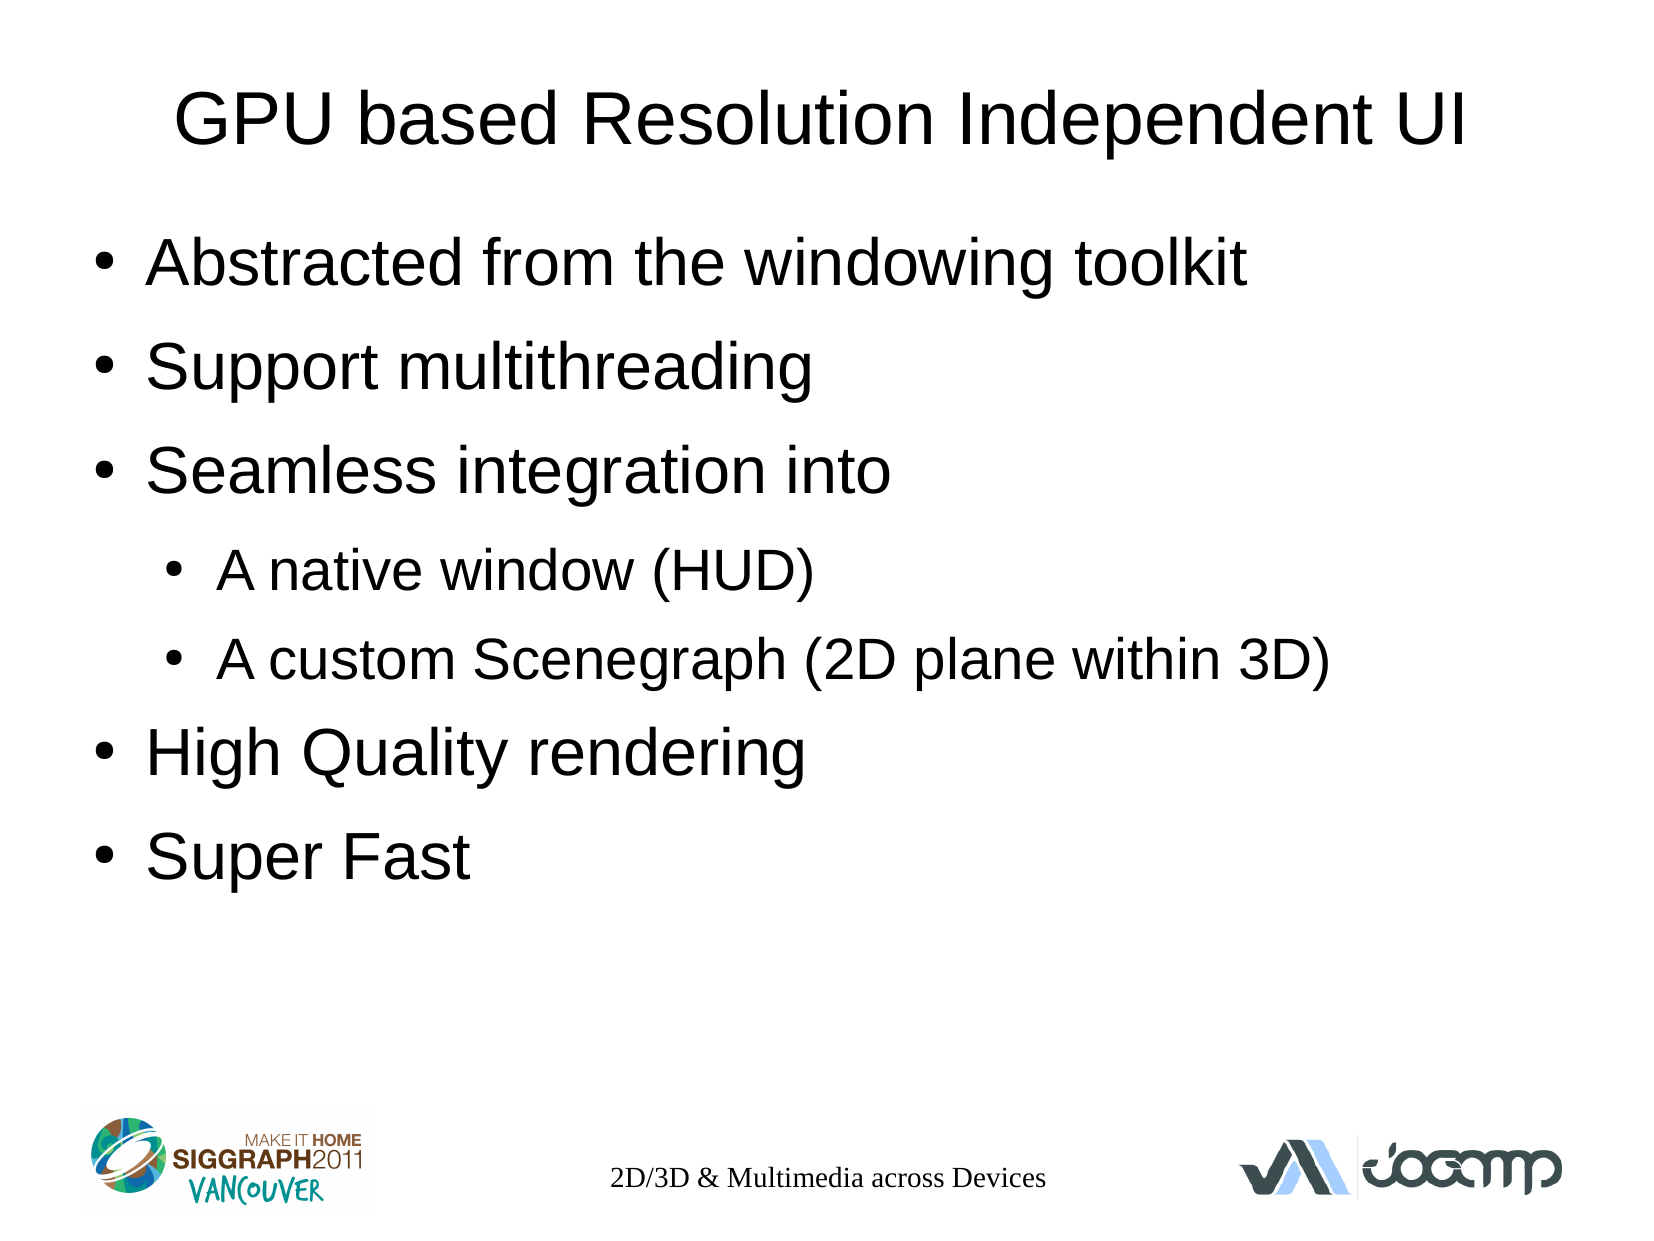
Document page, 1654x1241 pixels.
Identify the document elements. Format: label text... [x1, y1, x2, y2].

list Abstracted from the windowing toolkit Support multithreading Seamless integration into A native window (HUD) A custom Scenegraph (2D plane within 3D) High Quality rendering Super Fast [75, 225, 1571, 1044]
picture [80, 1106, 376, 1217]
title GPU based Resolution Independent UI [68, 56, 1576, 181]
picture [1237, 1134, 1562, 1200]
